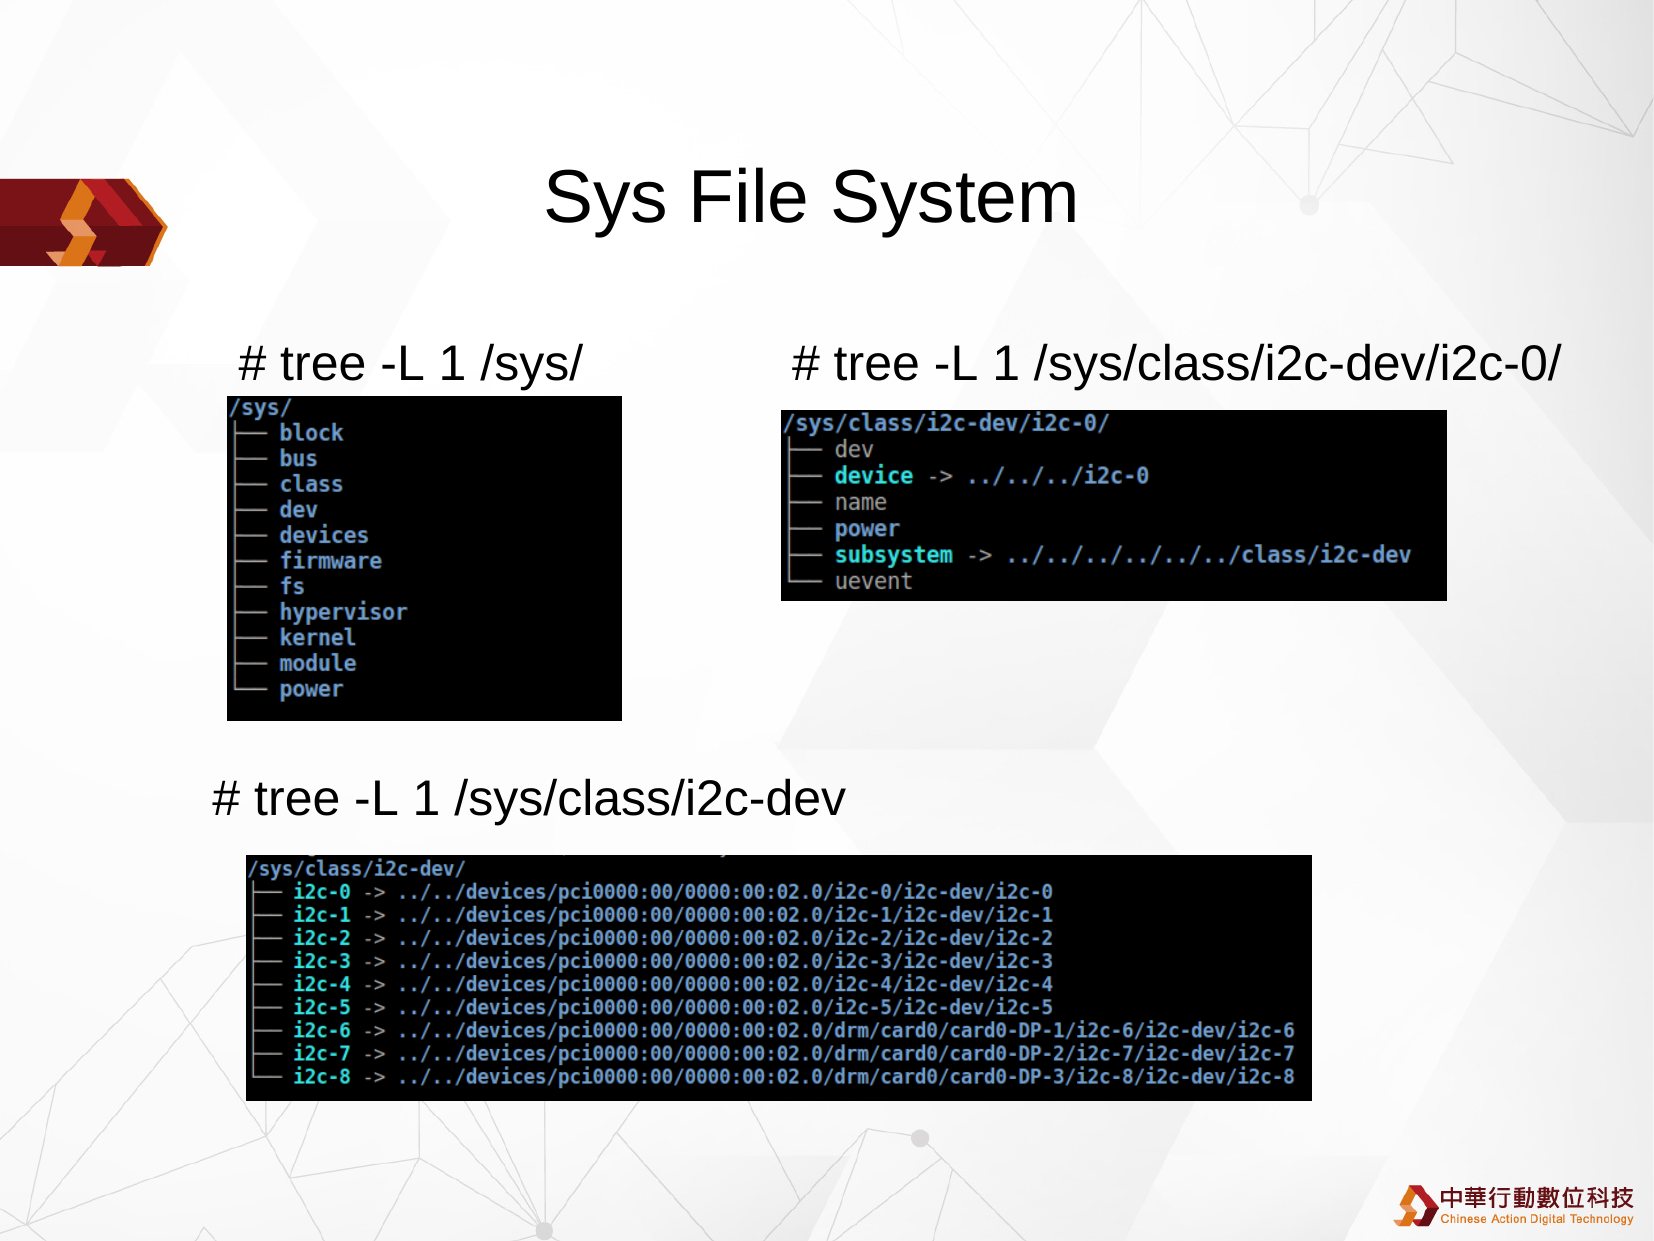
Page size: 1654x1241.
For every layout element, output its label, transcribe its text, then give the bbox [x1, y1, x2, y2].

title Sys File System [118, 112, 1506, 281]
text_box # tree -L 1 /sys/class/i2c-dev [141, 770, 884, 846]
picture [0, 0, 1654, 1241]
text_box # tree -L 1 /sys/class/i2c-dev/i2c-0/ [721, 335, 1567, 411]
text_box # tree -L 1 /sys/ [167, 335, 721, 411]
